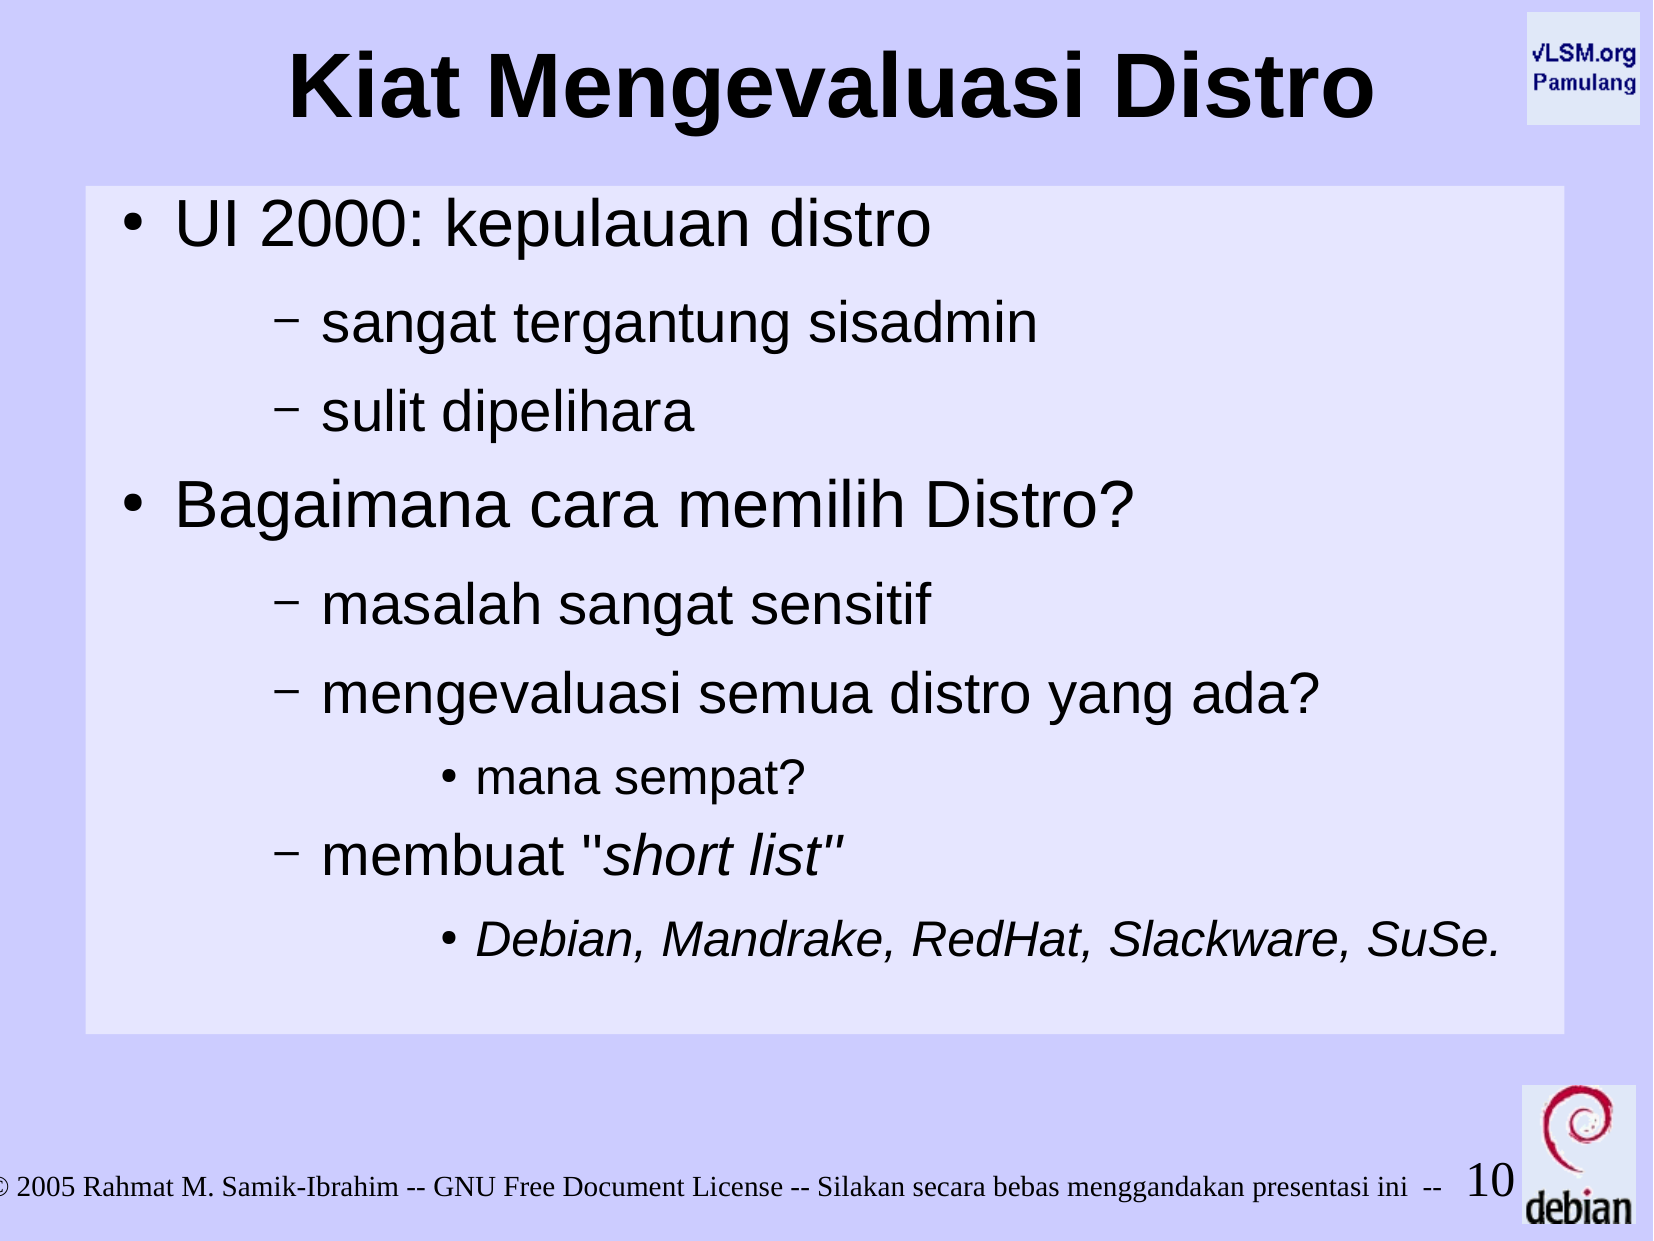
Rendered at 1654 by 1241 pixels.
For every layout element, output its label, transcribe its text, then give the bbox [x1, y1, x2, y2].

picture [1522, 1085, 1636, 1224]
title Kiat Mengevaluasi Distro [40, 31, 1625, 142]
picture [1527, 12, 1640, 125]
list UI 2000: kepulauan distro sangat tergantung sisadmin sulit dipelihara Bagaimana cara memilih Distro? masalah sangat sensitif mengevaluasi semua distro yang ada? mana sempat? membuat ''short list'' Debian, Mandrake, RedHat, Slackware, SuSe. [85, 185, 1565, 1035]
